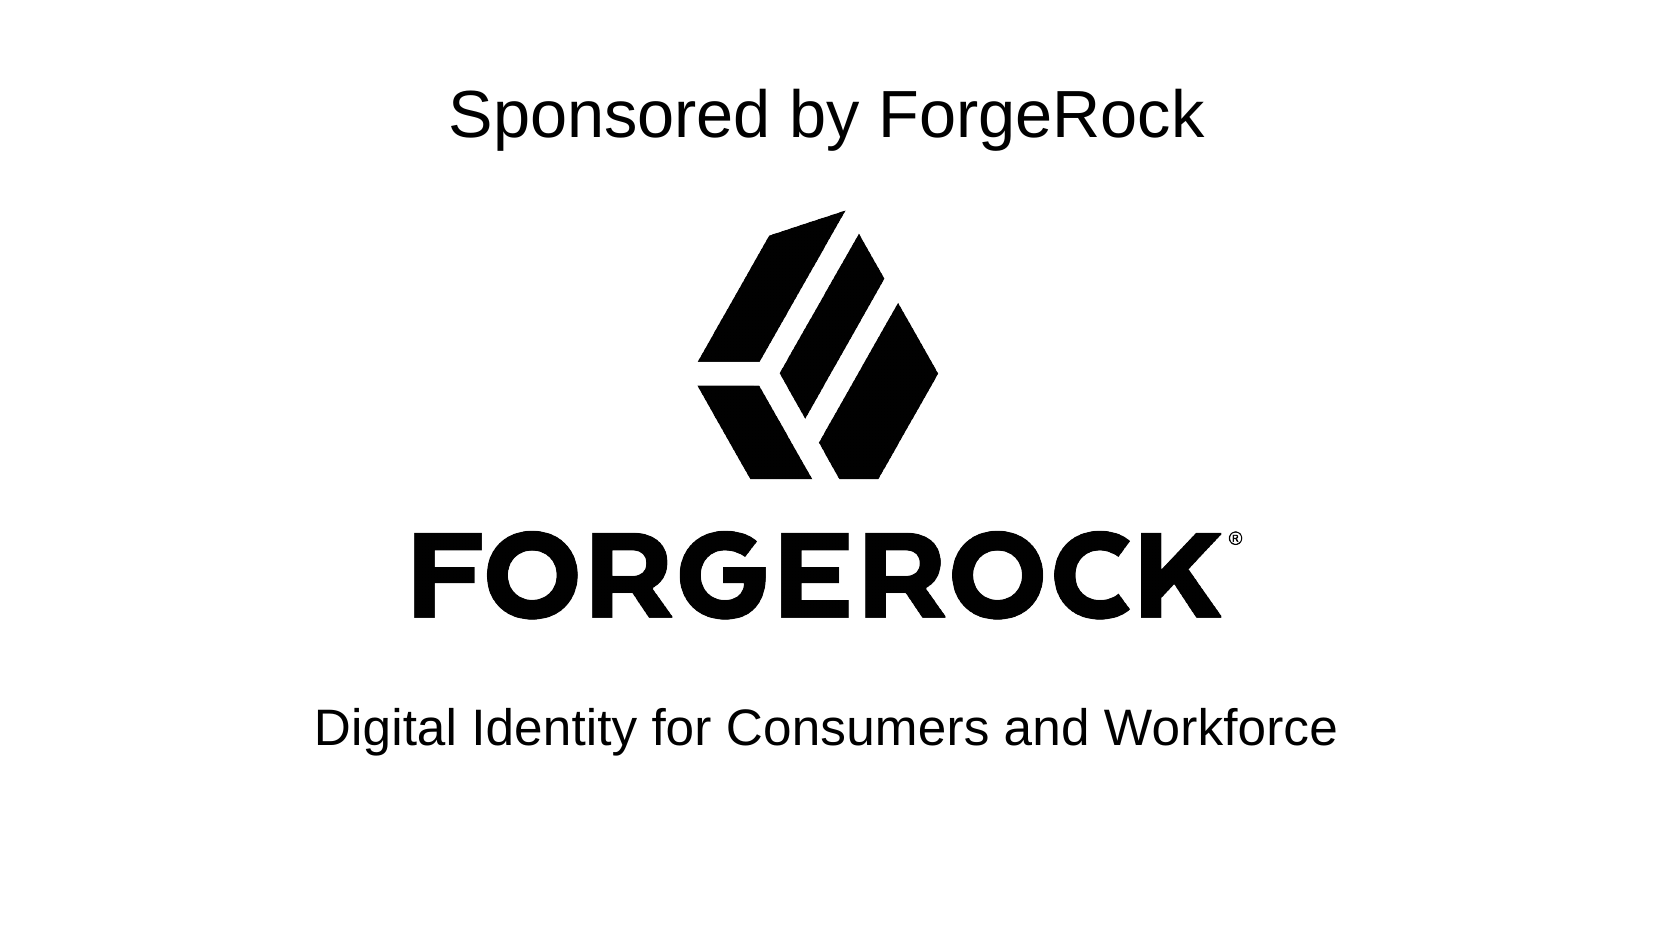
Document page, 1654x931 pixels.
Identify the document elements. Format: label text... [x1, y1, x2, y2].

picture [376, 167, 1273, 672]
title Sponsored by ForgeRock [82, 37, 1571, 193]
list Digital Identity for Consumers and Workforce [82, 217, 1571, 758]
